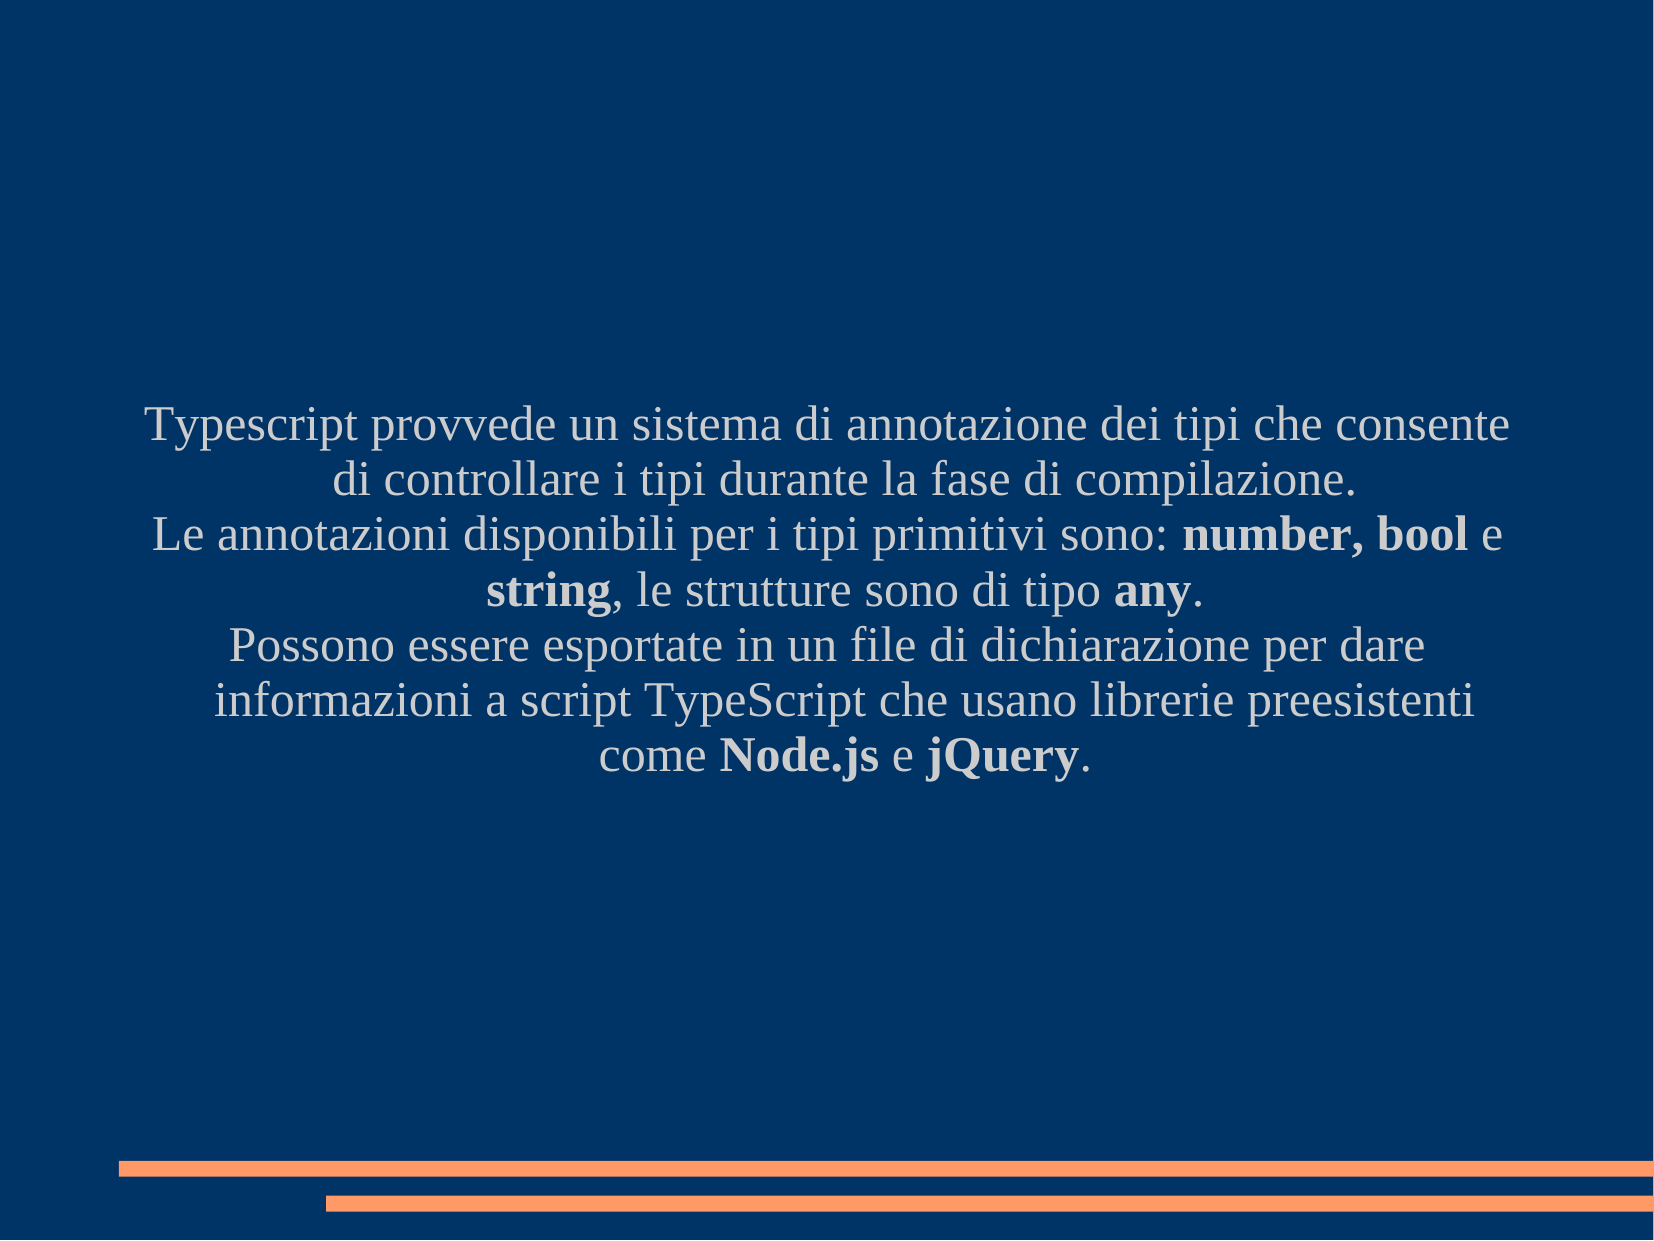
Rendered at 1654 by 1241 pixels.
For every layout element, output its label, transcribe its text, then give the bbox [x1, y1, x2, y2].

subtitle Typescript provvede un sistema di annotazione dei tipi che consente di controllare i tipi durante la fase di compilazione. Le annotazioni disponibili per i tipi primitivi sono: number, bool e string, le strutture sono di tipo any. Possono essere esportate in un file di dichiarazione per dare informazioni a script TypeScript che usano librerie preesistenti come Node.js e jQuery. [121, 46, 1534, 1132]
